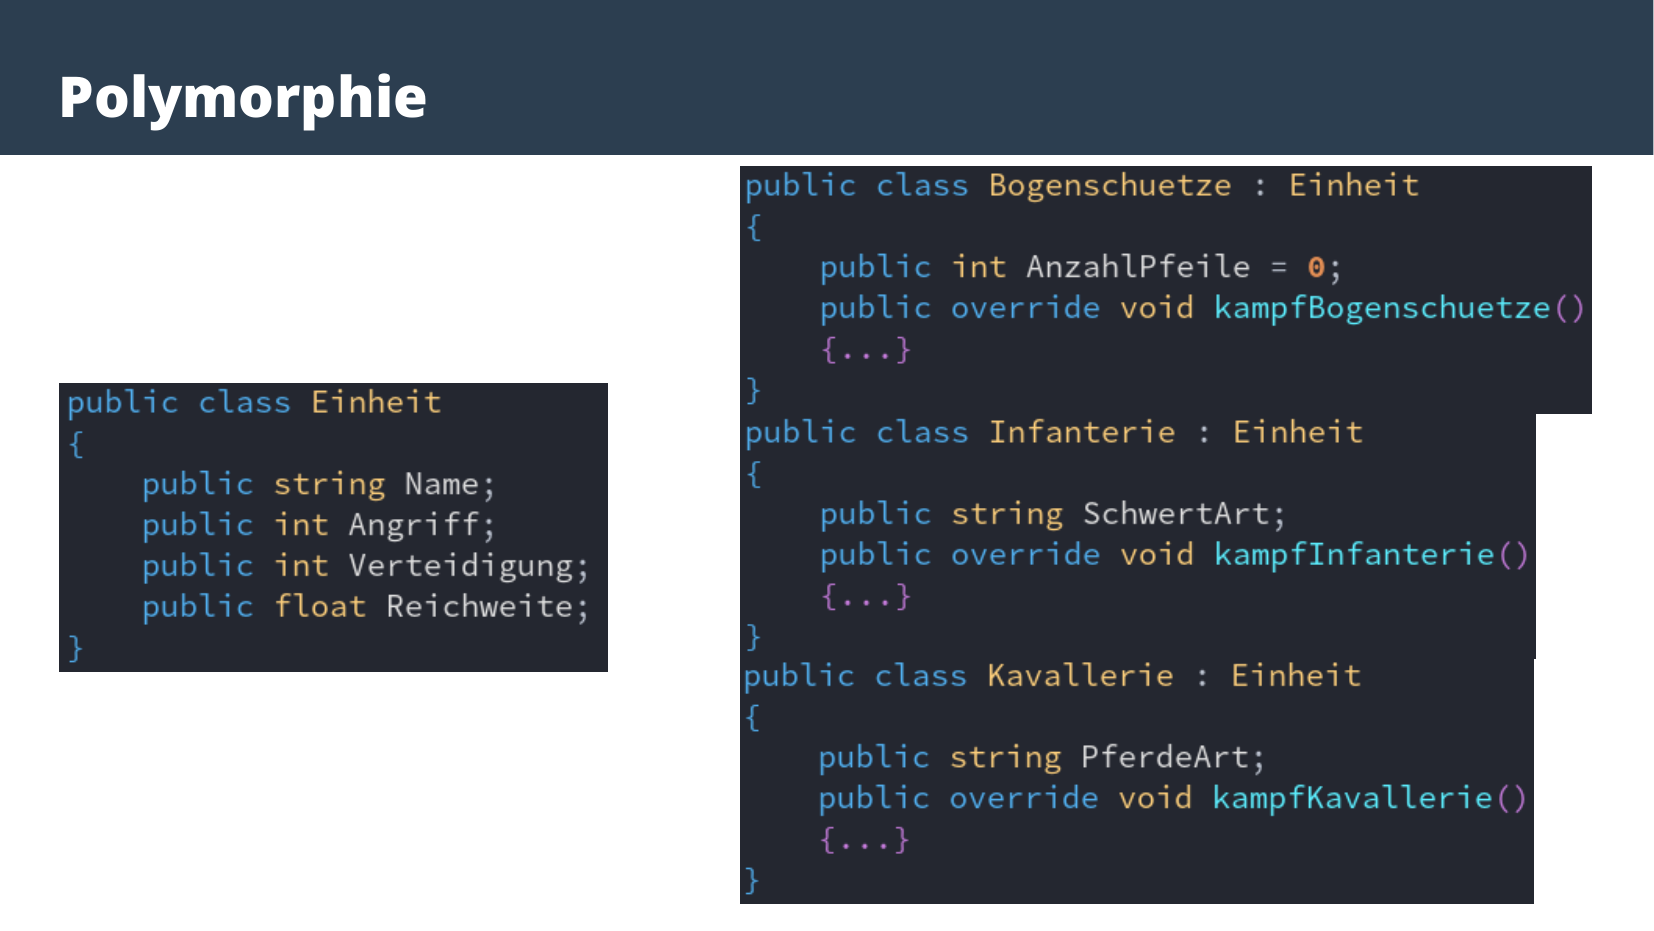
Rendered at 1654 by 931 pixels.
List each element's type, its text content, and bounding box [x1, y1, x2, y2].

picture [59, 383, 608, 672]
title Polymorphie [59, 37, 1595, 156]
picture [740, 166, 1592, 904]
